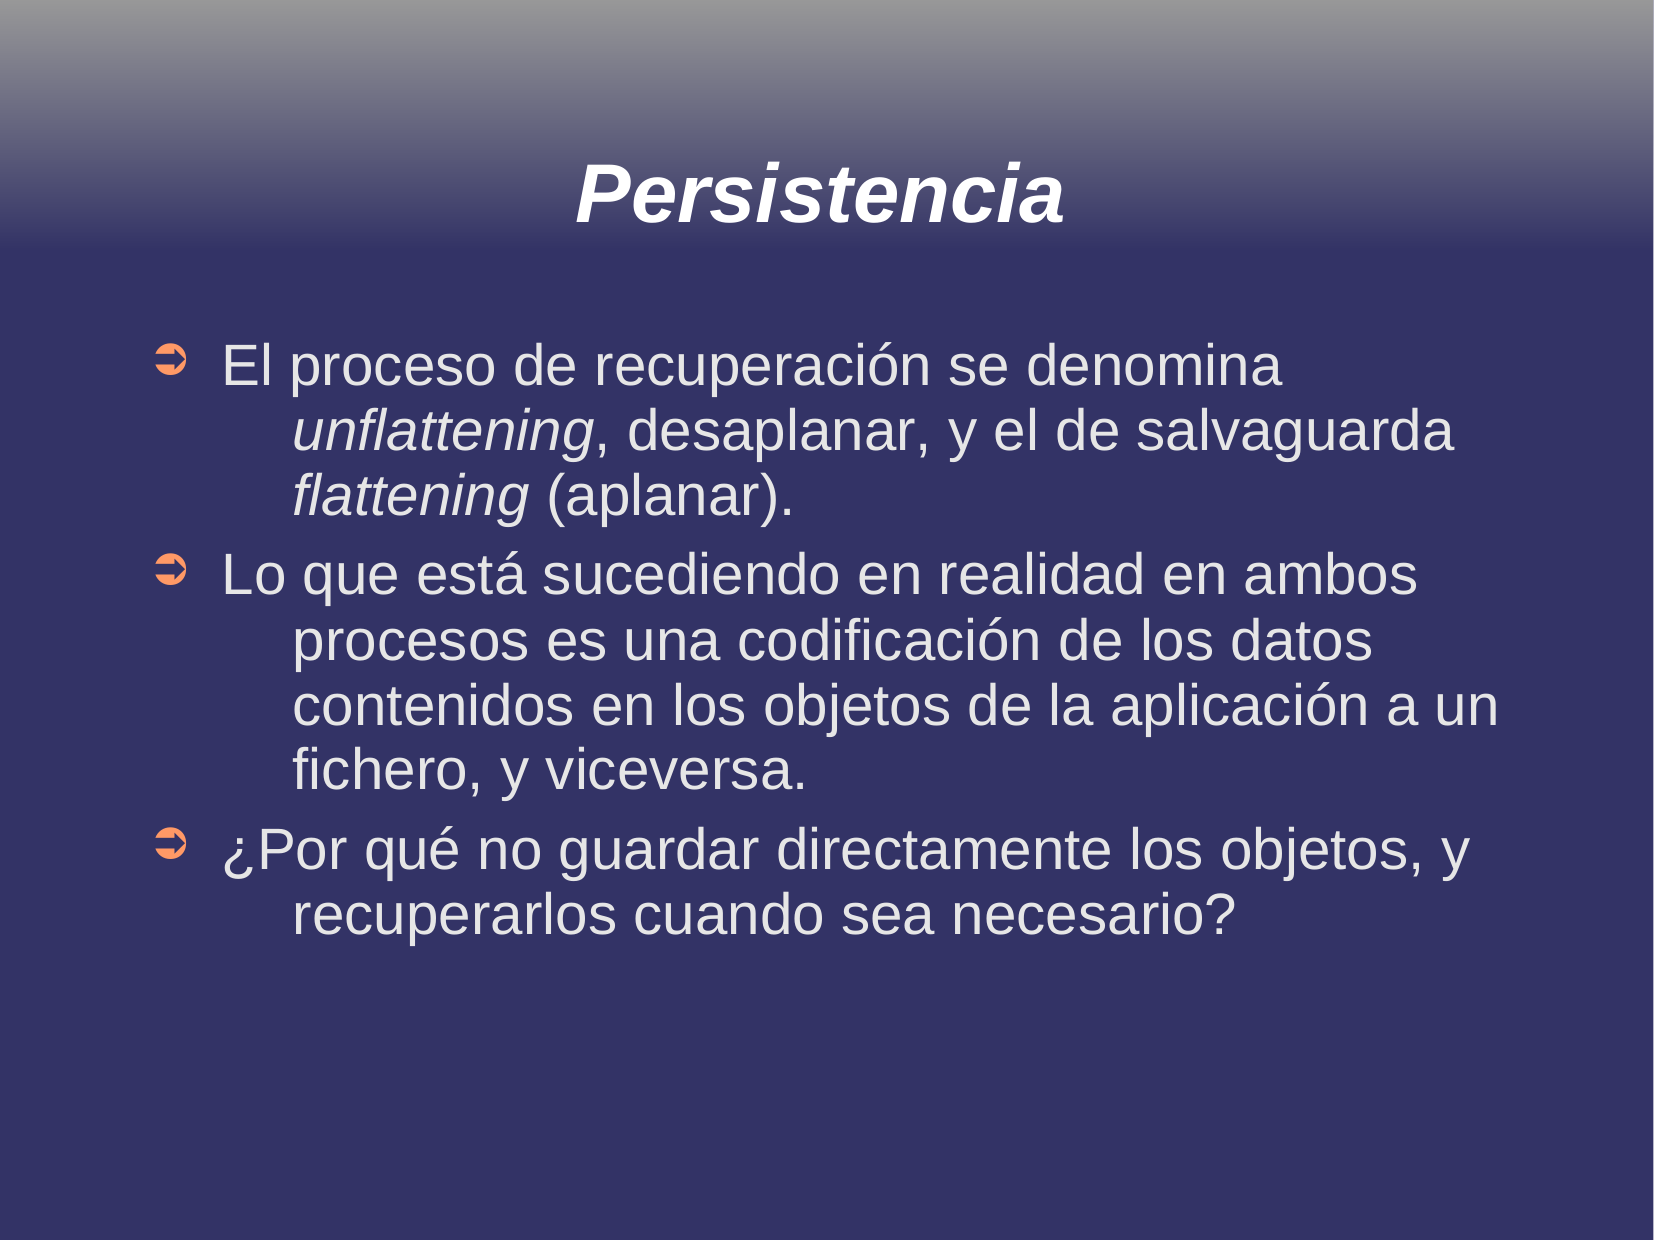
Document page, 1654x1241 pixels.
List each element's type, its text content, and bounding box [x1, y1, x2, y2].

list El proceso de recuperación se denomina unflattening, desaplanar, y el de salvaguarda flattening (aplanar). Lo que está sucediendo en realidad en ambos procesos es una codificación de los datos contenidos en los objetos de la aplicación a un fichero, y viceversa. ¿Por qué no guardar directamente los objetos, y recuperarlos cuando sea necesario? [112, 324, 1541, 1070]
title Persistencia [112, 99, 1530, 288]
